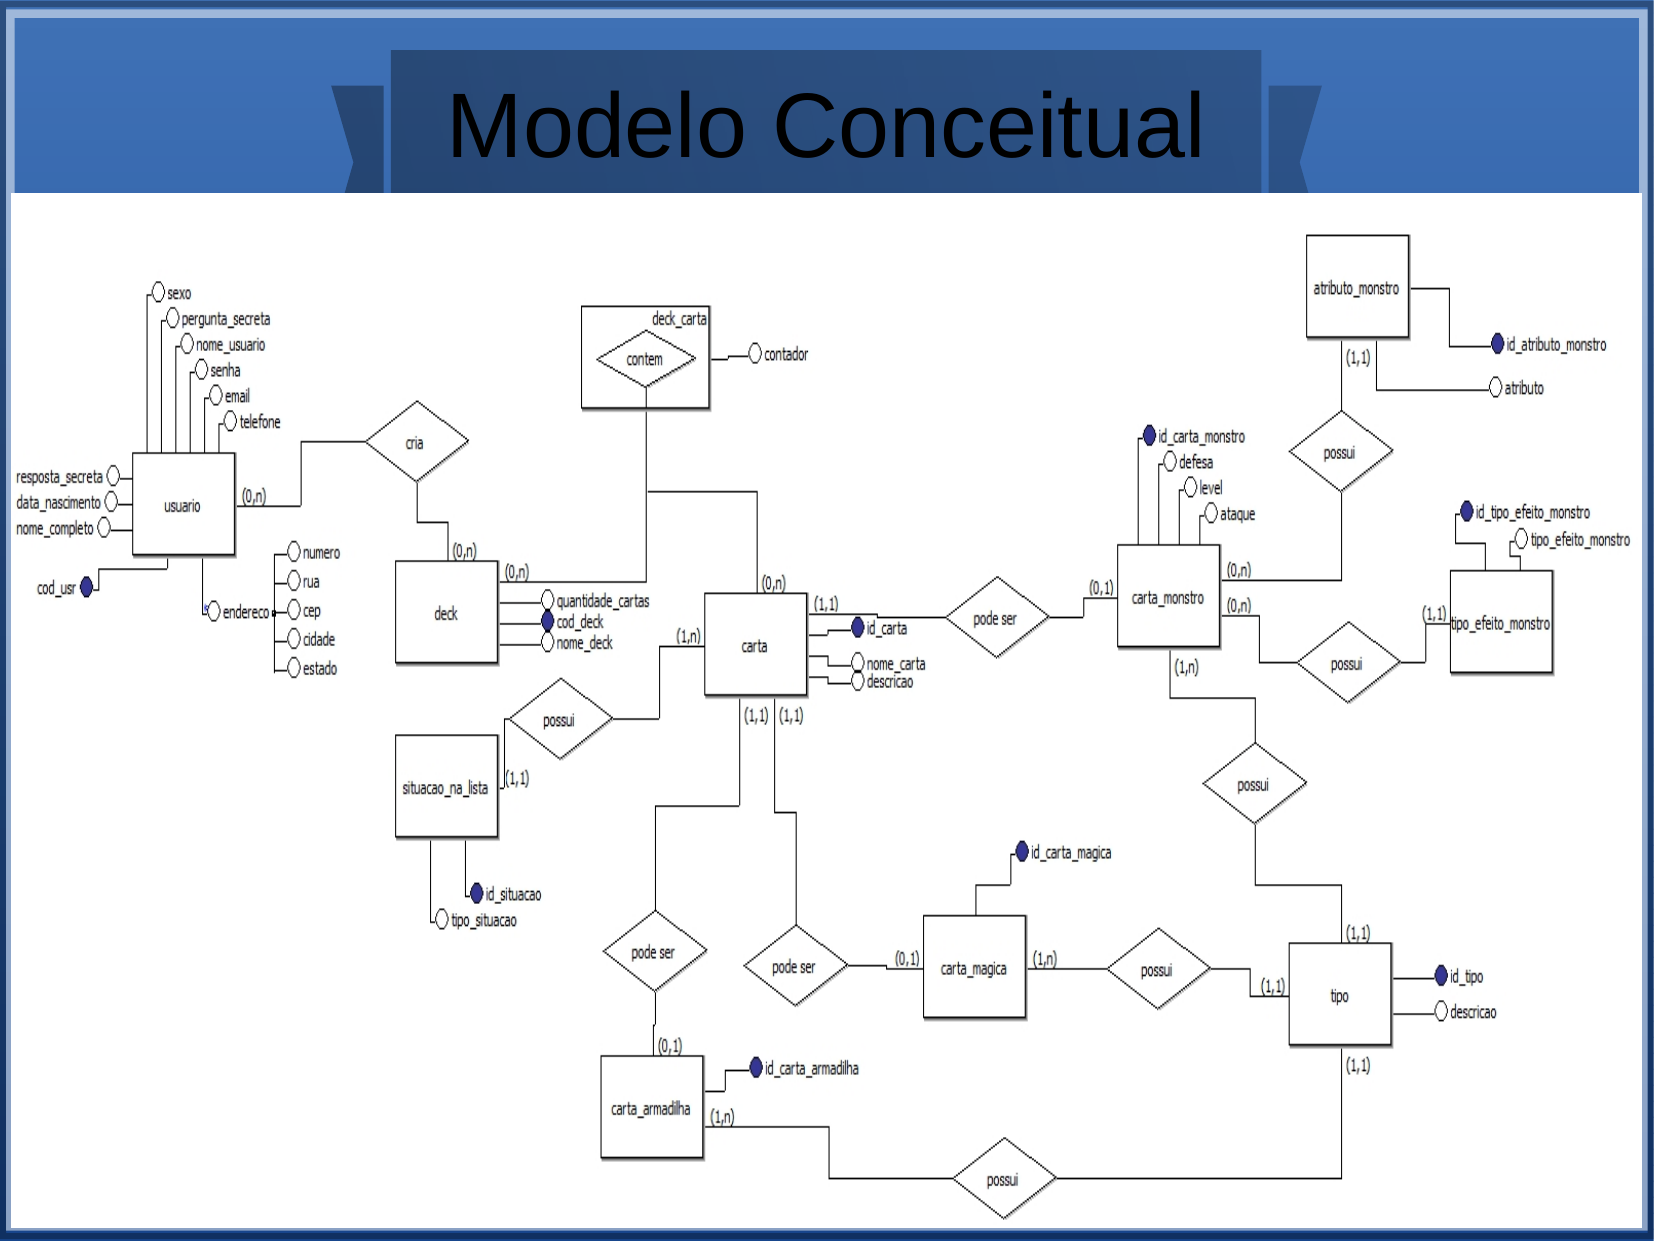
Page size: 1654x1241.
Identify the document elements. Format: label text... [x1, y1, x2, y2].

title Modelo Conceitual [389, 47, 1264, 193]
picture [11, 193, 1642, 1228]
